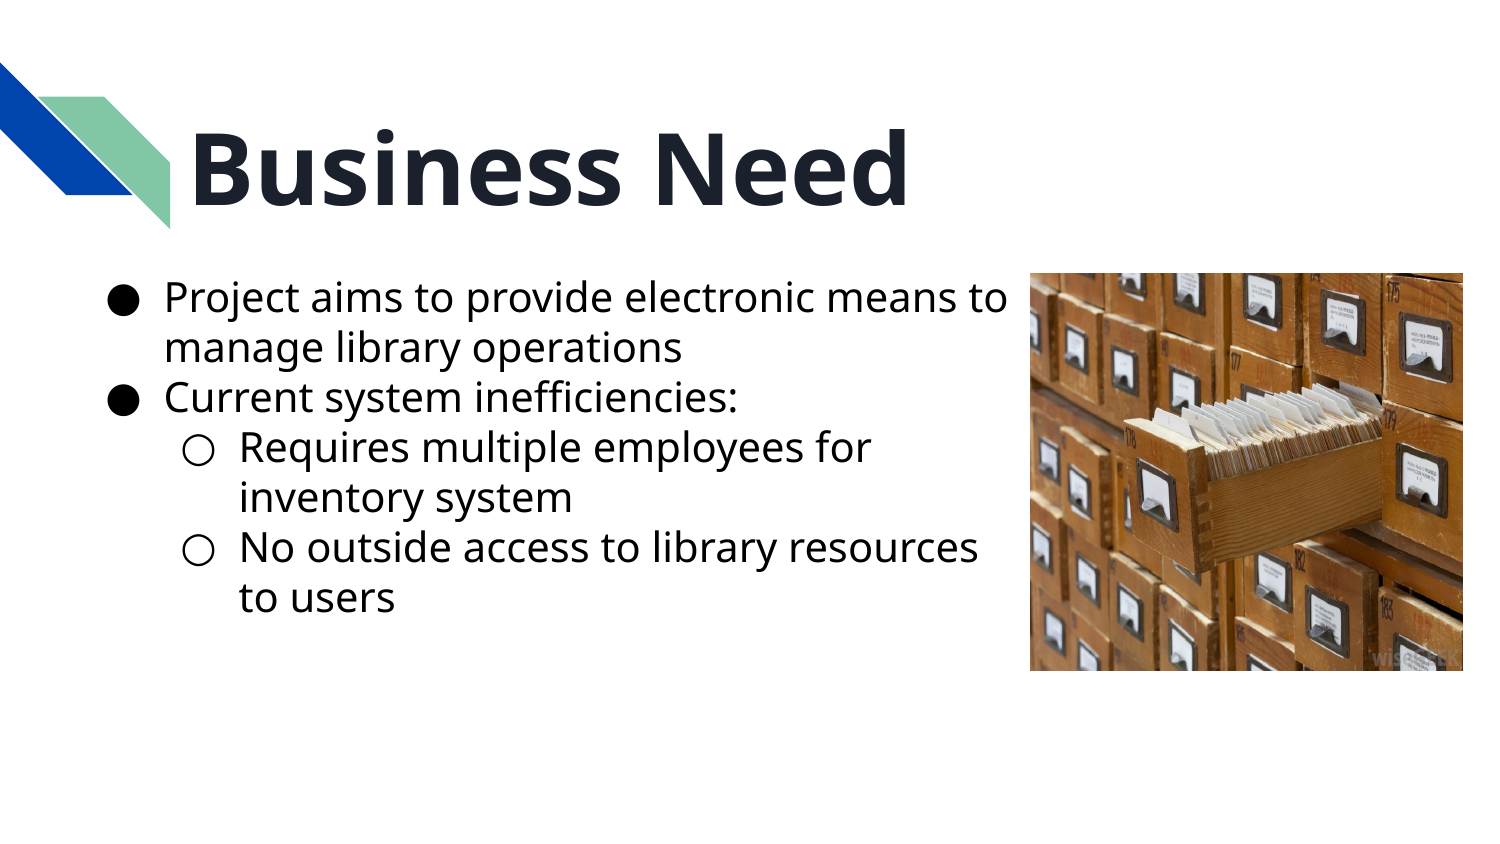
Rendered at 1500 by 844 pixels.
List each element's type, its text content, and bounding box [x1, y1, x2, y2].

picture [1030, 273, 1463, 671]
title Business Need [172, 90, 1328, 241]
list Project aims to provide electronic means to manage library operations Current system inefficiencies: Requires multiple employees for inventory system No outside access to library resources to users [73, 255, 1039, 748]
